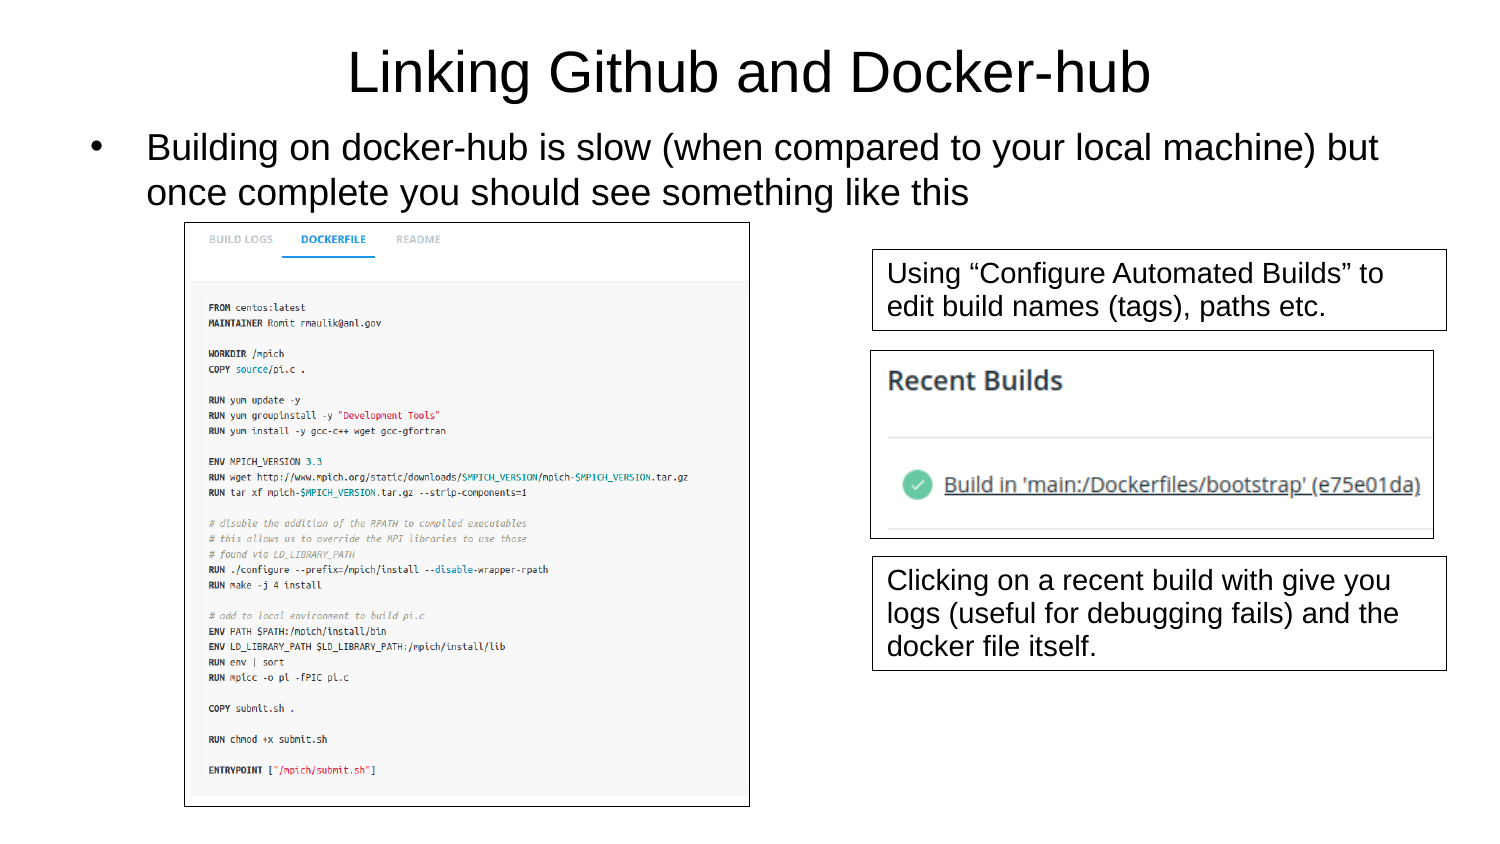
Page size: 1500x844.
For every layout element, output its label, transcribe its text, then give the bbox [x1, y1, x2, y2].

picture [870, 350, 1434, 539]
text_box Using “Configure Automated Builds” to edit build names (tags), paths etc. [872, 249, 1447, 330]
text_box Clicking on a recent build with give you logs (useful for debugging fails) and the docker file itself. [872, 556, 1447, 670]
title Linking Github and Docker-hub [75, 0, 1425, 115]
picture [184, 222, 750, 807]
list Building on docker-hub is slow (when compared to your local machine) but once complete you should see something like this [75, 115, 1426, 723]
